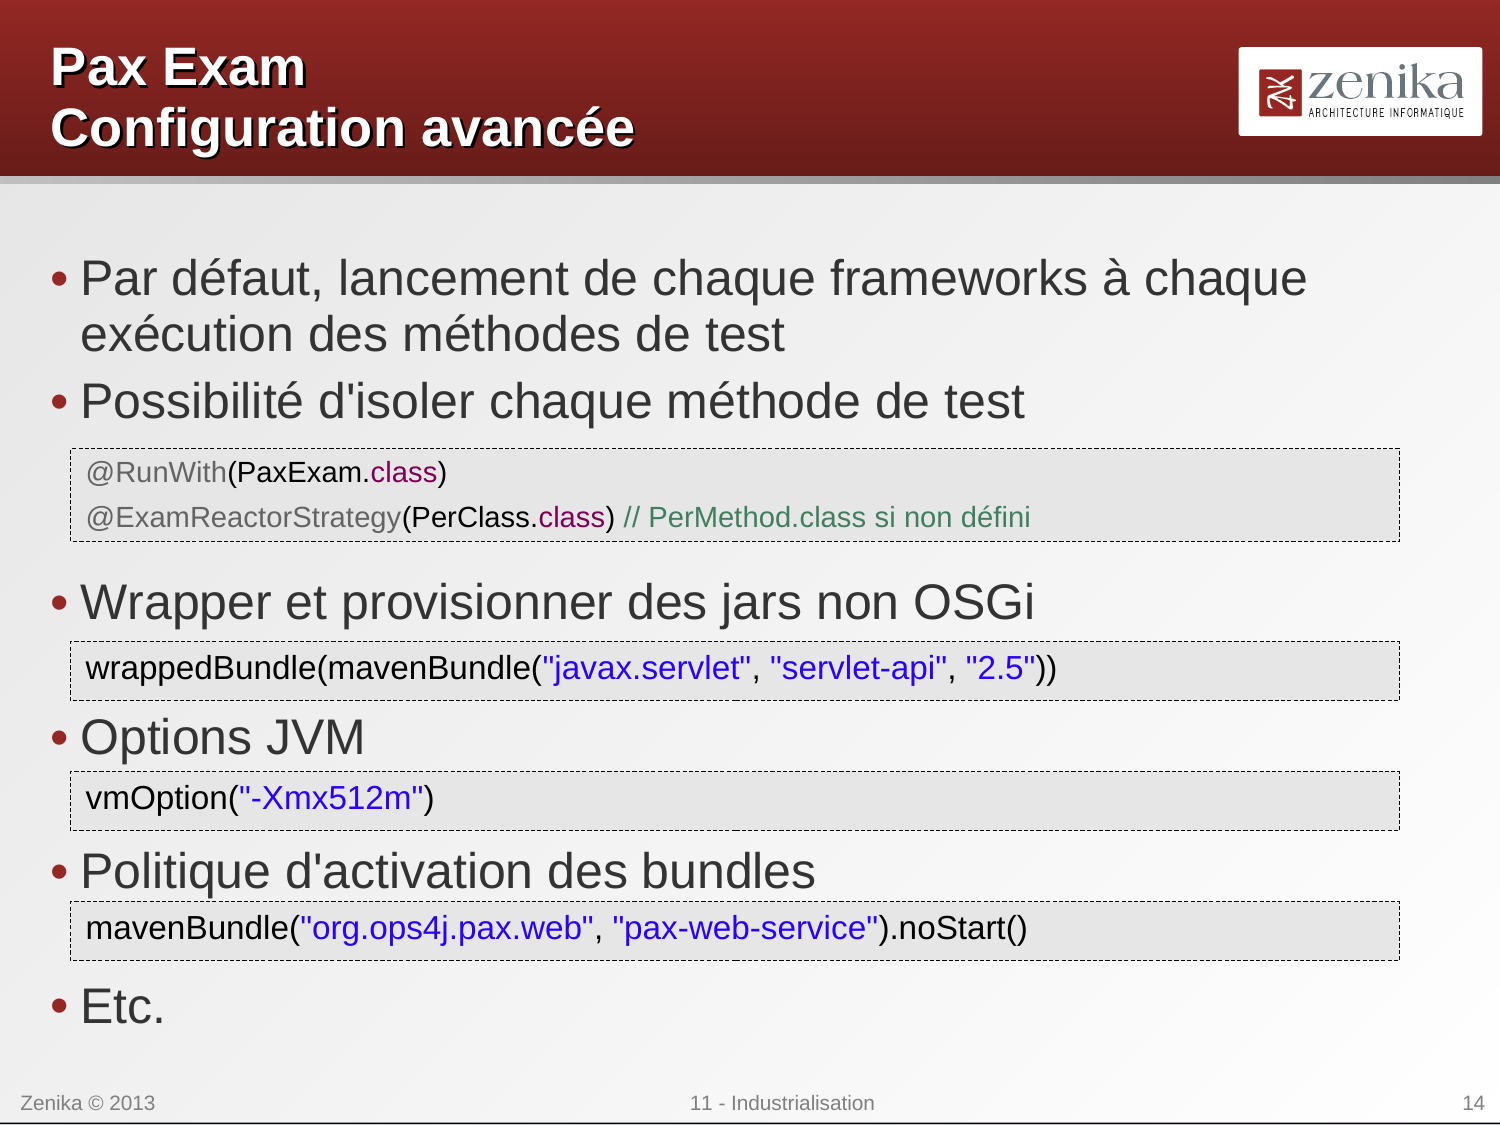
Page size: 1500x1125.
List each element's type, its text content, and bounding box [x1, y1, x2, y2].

picture [1257, 58, 1464, 125]
title Pax Exam Configuration avancée [50, 15, 1206, 180]
list @RunWith(PaxExam.class) @ExamReactorStrategy(PerClass.class) // PerMethod.class si non défini [70, 448, 1400, 542]
list vmOption("-Xmx512m") [70, 771, 1400, 831]
list wrappedBundle(mavenBundle("javax.servlet", "servlet-api", "2.5")) [70, 641, 1400, 701]
list mavenBundle("org.ops4j.pax.web", "pax-web-service").noStart() [70, 901, 1400, 961]
list Par défaut, lancement de chaque frameworks à chaque exécution des méthodes de test Possibilité d'isoler chaque méthode de test Wrapper et provisionner des jars non OSGi Options JVM Politique d'activation des bundles Etc. [50, 250, 1435, 1064]
